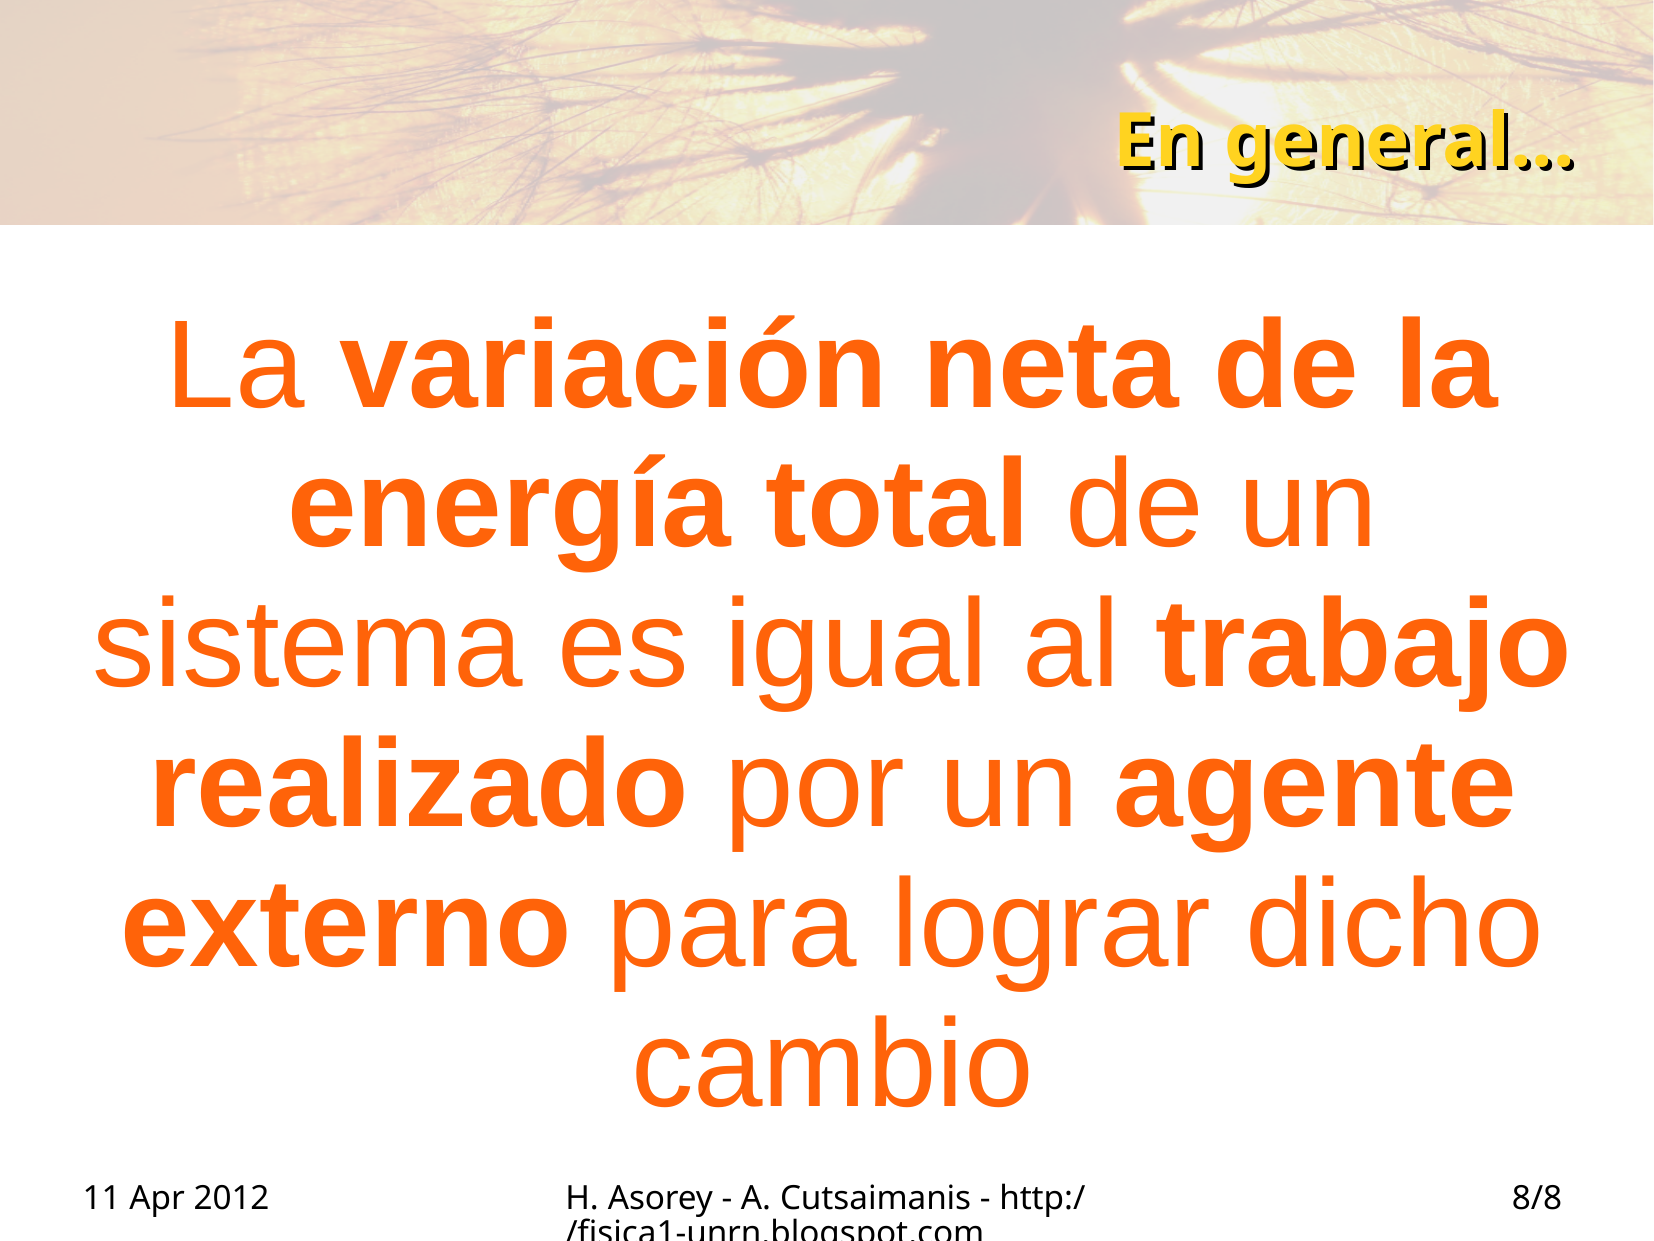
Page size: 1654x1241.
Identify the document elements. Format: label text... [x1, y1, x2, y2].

subtitle La variación neta de la energía total de un sistema es igual al trabajo realizado por un agente externo para lograr dicho cambio [60, 286, 1606, 1141]
picture [0, 0, 1654, 225]
title En general... [86, 49, 1576, 226]
